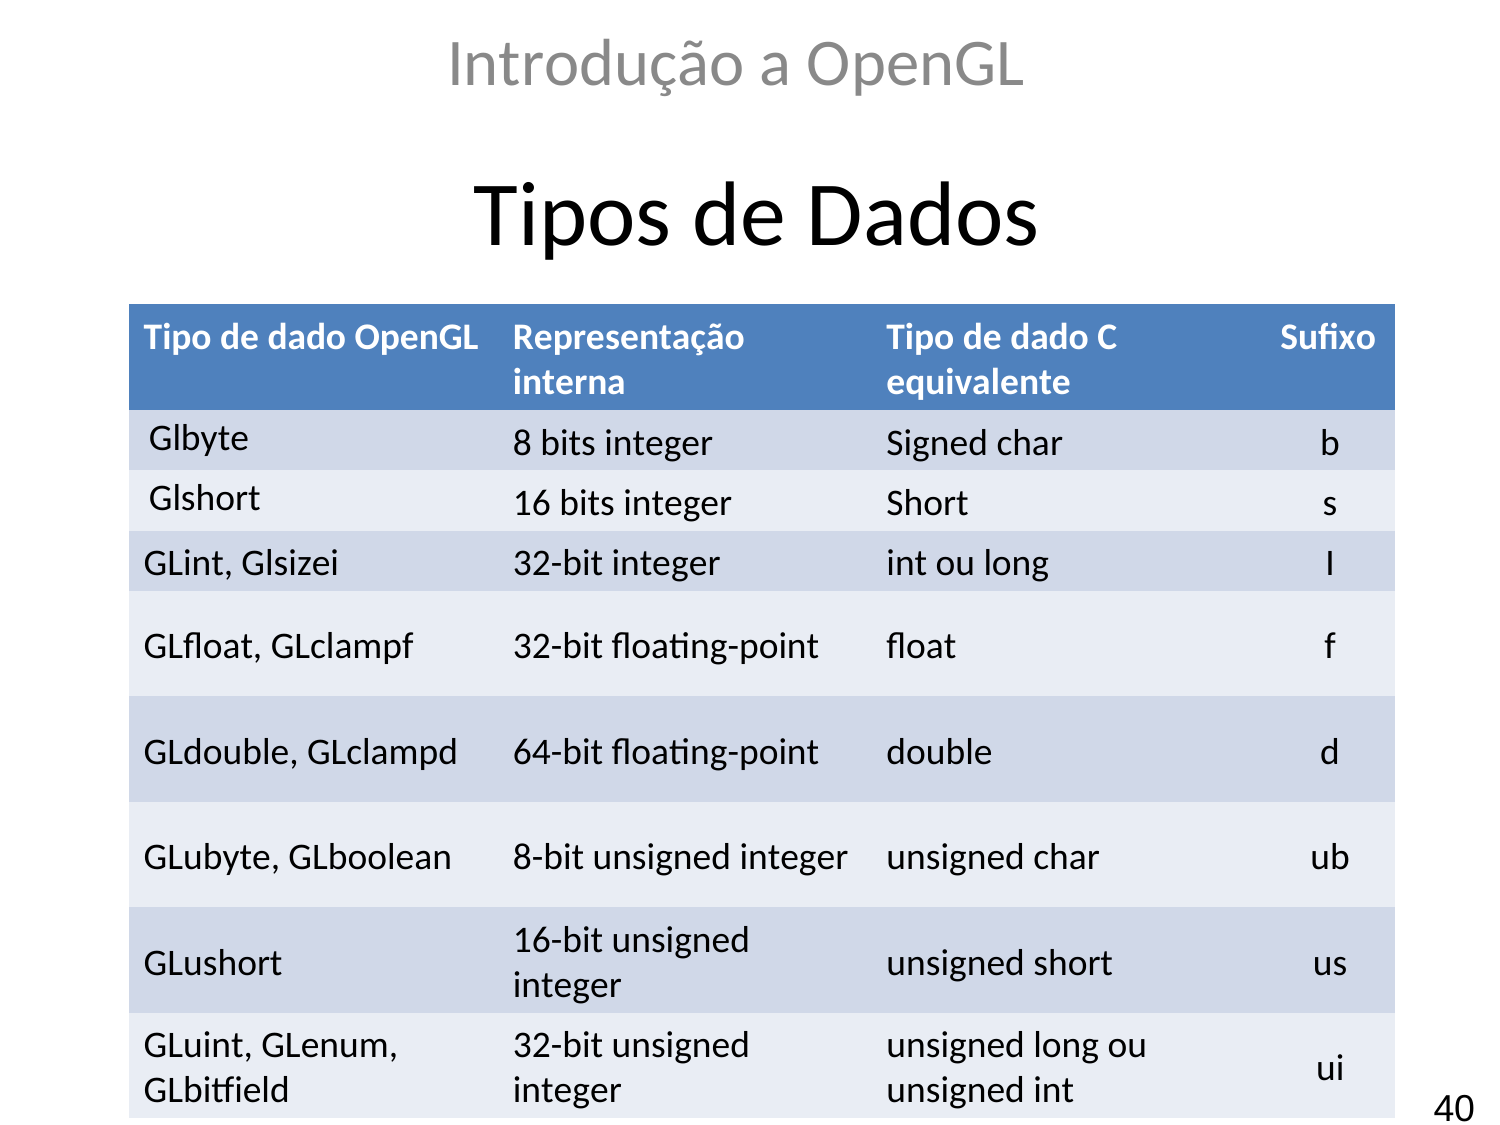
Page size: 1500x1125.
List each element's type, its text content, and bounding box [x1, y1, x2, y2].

text_box 40 [1418, 1075, 1490, 1125]
table_cell 64-bit floating-point [498, 696, 872, 802]
table_cell ui [1266, 1013, 1395, 1118]
table_cell unsigned char [872, 802, 1266, 907]
table_cell GLint, Glsizei [129, 531, 498, 591]
table_cell Signed char [872, 410, 1266, 470]
table_header Representação interna [498, 304, 872, 410]
table_cell Glshort [129, 470, 498, 531]
table_cell GLdouble, GLclampd [129, 696, 498, 802]
table_header Sufixo [1266, 304, 1395, 410]
text_box Introdução a OpenGL [210, 11, 1261, 153]
table_cell GLfloat, GLclampf [129, 591, 498, 696]
table_cell int ou long [872, 531, 1266, 591]
table_cell s [1266, 470, 1395, 531]
table_cell I [1266, 531, 1395, 591]
table_cell us [1266, 907, 1395, 1013]
table_cell ub [1266, 802, 1395, 907]
table_cell 32-bit floating-point [498, 591, 872, 696]
title Tipos de Dados [119, 128, 1395, 289]
table_cell GLuint, GLenum, GLbitfield [129, 1013, 498, 1118]
table_cell 16-bit unsigned integer [498, 907, 872, 1013]
table_cell double [872, 696, 1266, 802]
table_cell Short [872, 470, 1266, 531]
table_cell unsigned long ou unsigned int [872, 1013, 1266, 1118]
table_cell unsigned short [872, 907, 1266, 1013]
table_cell d [1266, 696, 1395, 802]
table_cell 8 bits integer [498, 410, 872, 470]
table_cell GLubyte, GLboolean [129, 802, 498, 907]
table_cell f [1266, 591, 1395, 696]
table_cell Glbyte [129, 410, 498, 470]
table_cell 16 bits integer [498, 470, 872, 531]
table_cell GLushort [129, 907, 498, 1013]
table_cell 32-bit unsigned integer [498, 1013, 872, 1118]
table_cell b [1266, 410, 1395, 470]
table_header Tipo de dado C equivalente [872, 304, 1266, 410]
table_cell 8-bit unsigned integer [498, 802, 872, 907]
table_cell 32-bit integer [498, 531, 872, 591]
table_cell float [872, 591, 1266, 696]
table_header Tipo de dado OpenGL [129, 304, 498, 410]
